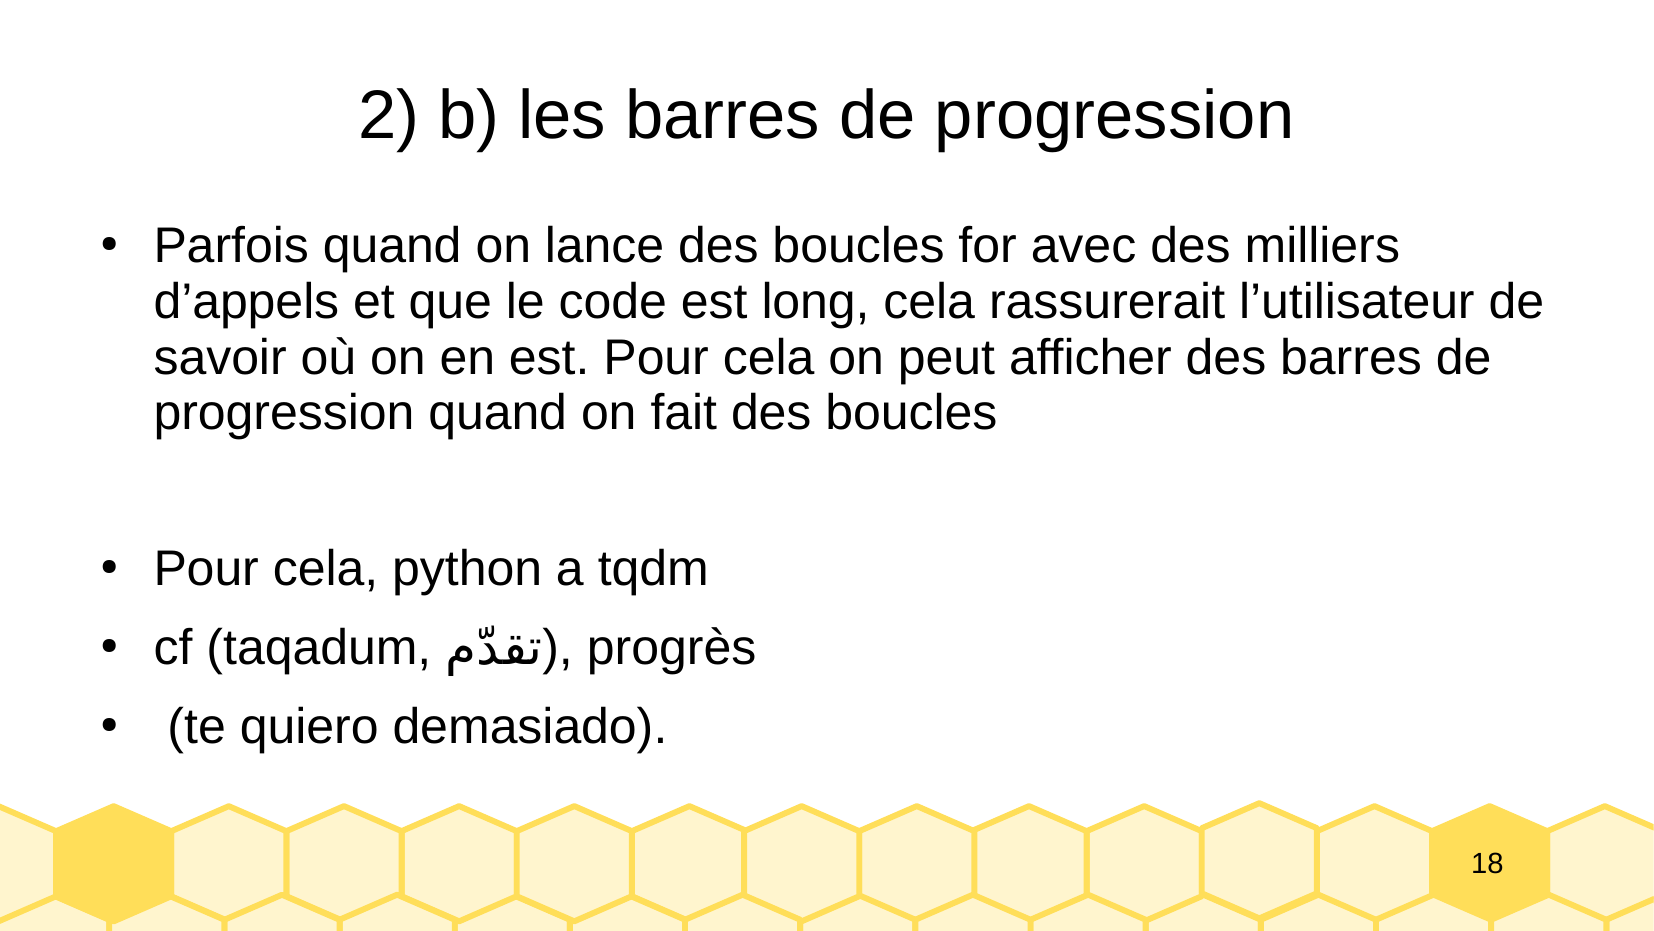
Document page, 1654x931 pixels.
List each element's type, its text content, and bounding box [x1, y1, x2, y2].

list Parfois quand on lance des boucles for avec des milliers d’appels et que le code est long, cela rassurerait l’utilisateur de savoir où on en est. Pour cela on peut afficher des barres de progression quand on fait des boucles Pour cela, python a tqdm cf (taqadum, تقدّم), progrès (te quiero demasiado). [82, 217, 1571, 758]
title 2) b) les barres de progression [82, 37, 1571, 193]
